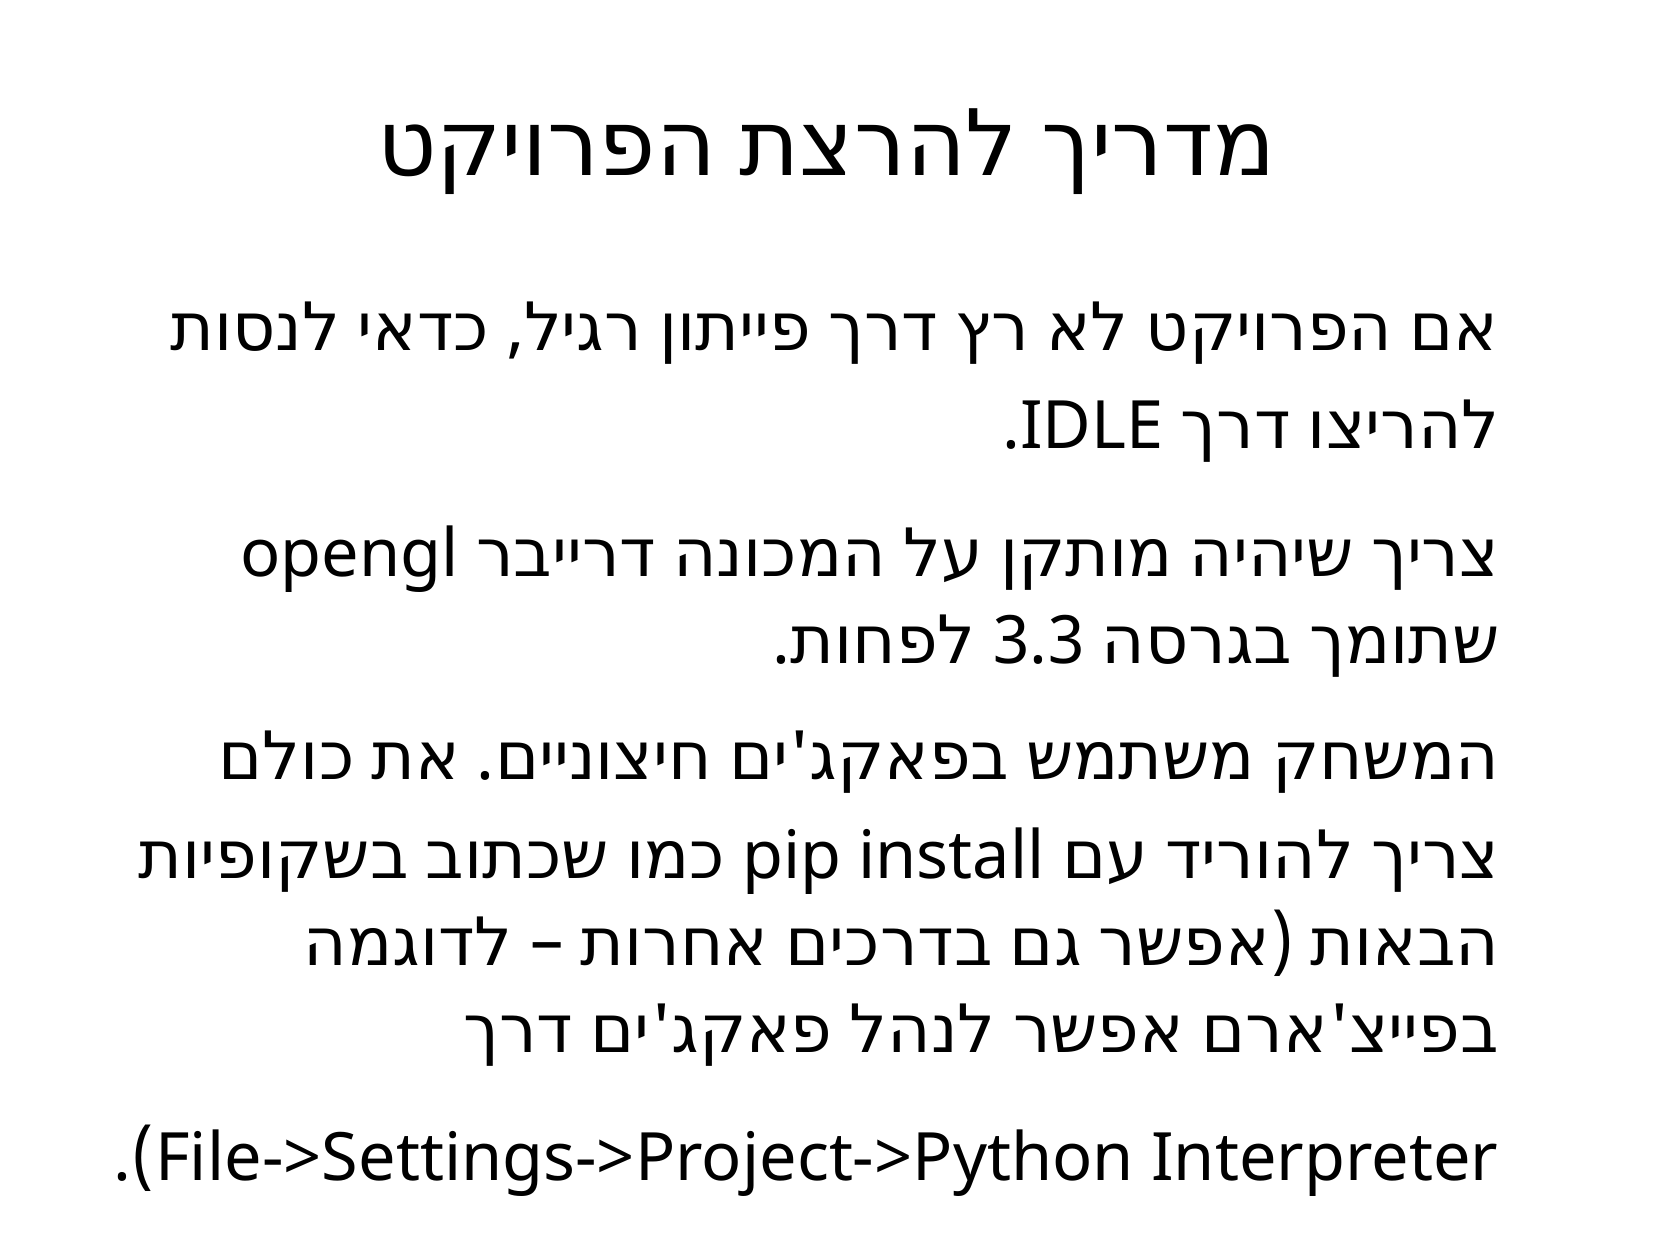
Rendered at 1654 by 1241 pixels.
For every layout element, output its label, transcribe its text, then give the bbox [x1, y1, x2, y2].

title מדריך להרצת הפרויקט [82, 49, 1571, 257]
list אם הפרויקט לא רץ דרך פייתון רגיל, כדאי לנסות להריצו דרך IDLE. צריך שיהיה מותקן על המכונה דרייבר opengl שתומך בגרסה 3.3 לפחות. המשחק משתמש בפאקג'ים חיצוניים. את כולם צריך להוריד עם pip install כמו שכתוב בשקופיות הבאות (אפשר גם בדרכים אחרות – לדוגמה בפייצ'ארם אפשר לנהל פאקג'ים דרך File->Settings->Project->Python Interpreter). [82, 290, 1571, 1196]
